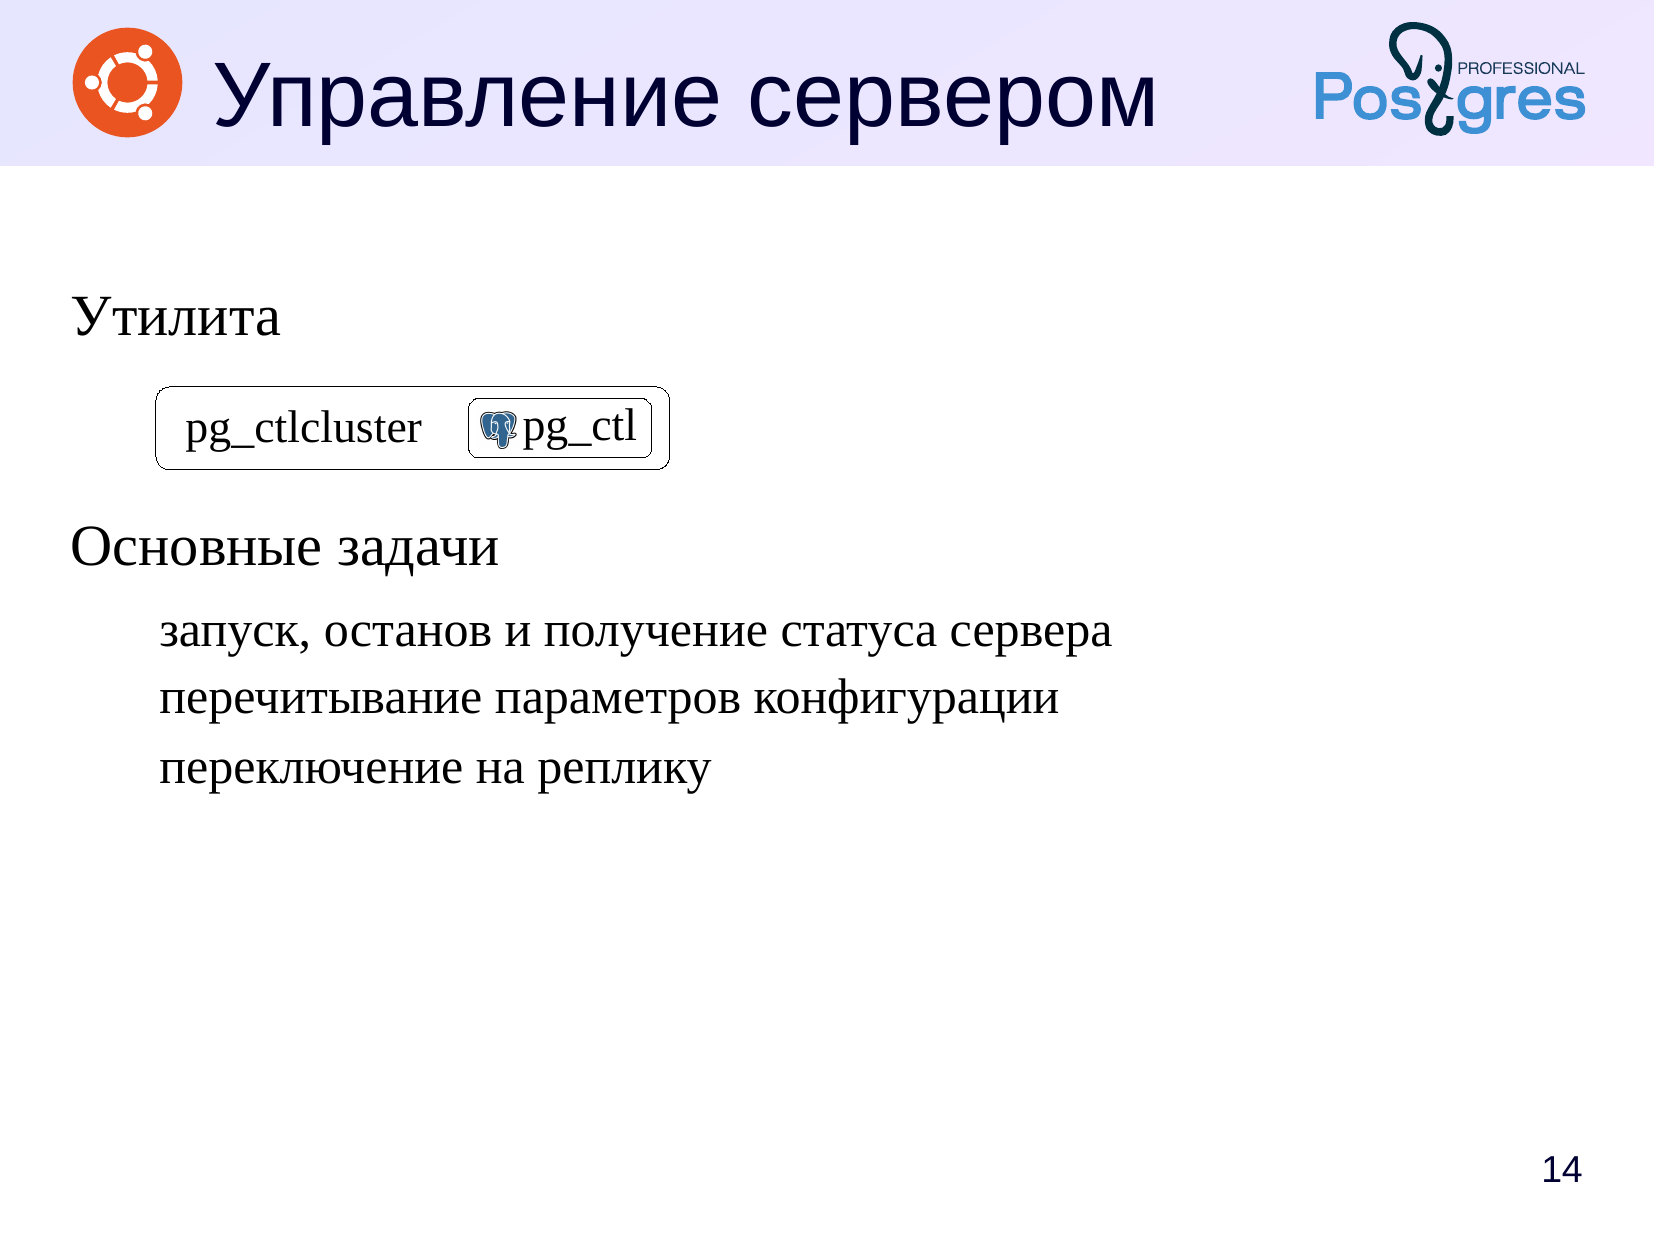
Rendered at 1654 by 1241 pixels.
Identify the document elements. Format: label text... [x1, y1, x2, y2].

list Утилита Основные задачи запуск, останов и получение статуса сервера перечитывание параметров конфигурации переключение на реплику [70, 283, 1583, 1134]
text_box pg_ctl [507, 391, 653, 458]
text_box pg_ctlcluster [170, 394, 438, 461]
title Управление сервером [213, 43, 1238, 147]
picture [477, 410, 520, 449]
picture [45, 0, 211, 166]
